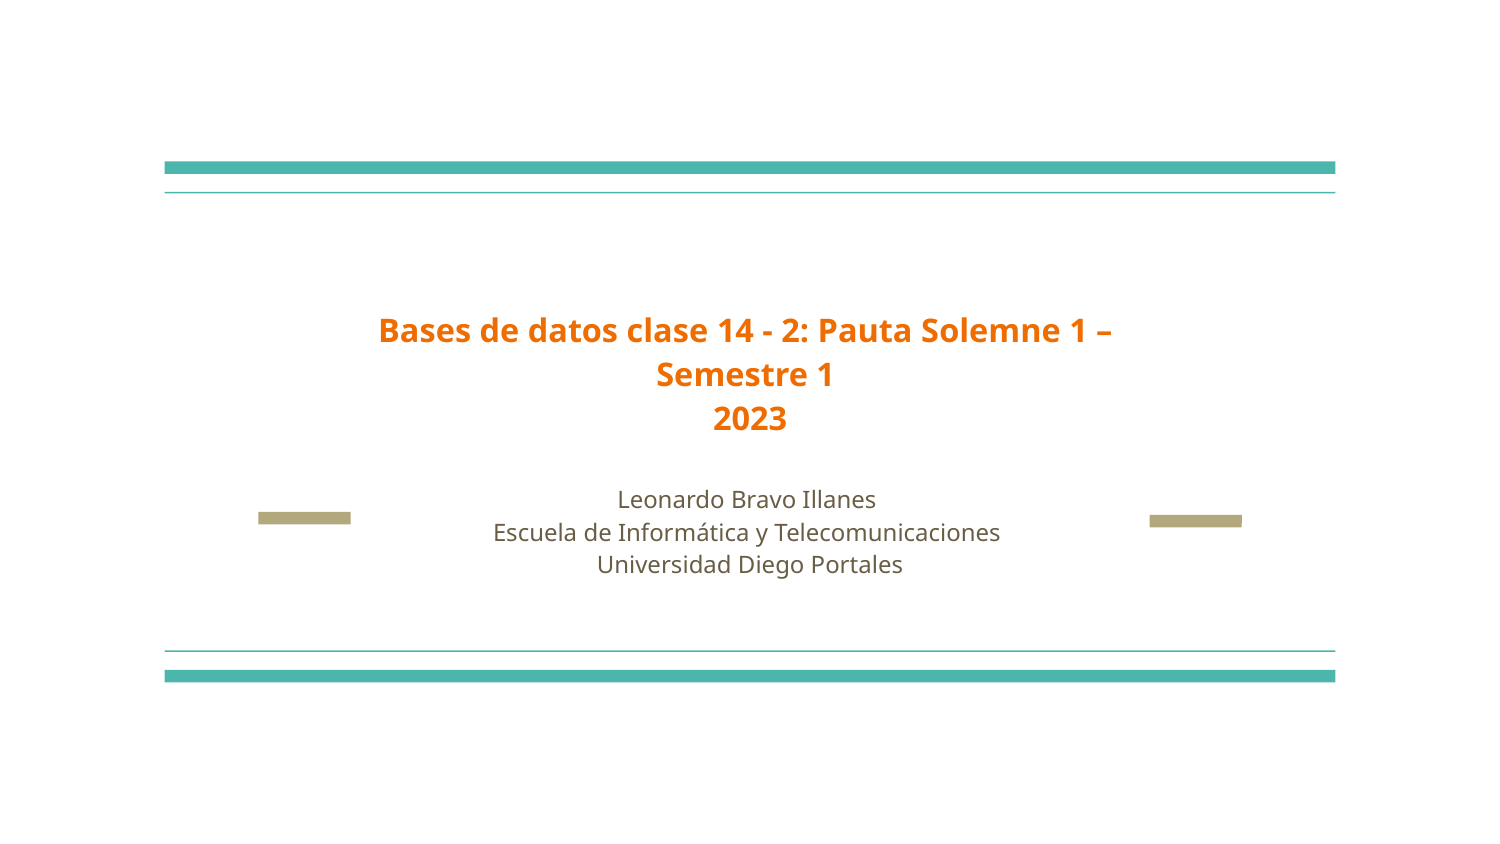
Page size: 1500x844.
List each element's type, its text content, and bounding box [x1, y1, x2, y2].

title Bases de datos clase 14 - 2: Pauta Solemne 1 – Semestre 1 2023 [164, 287, 1336, 456]
subtitle Leonardo Bravo Illanes Escuela de Informática y Telecomunicaciones Universidad Diego Portales [350, 467, 1150, 598]
